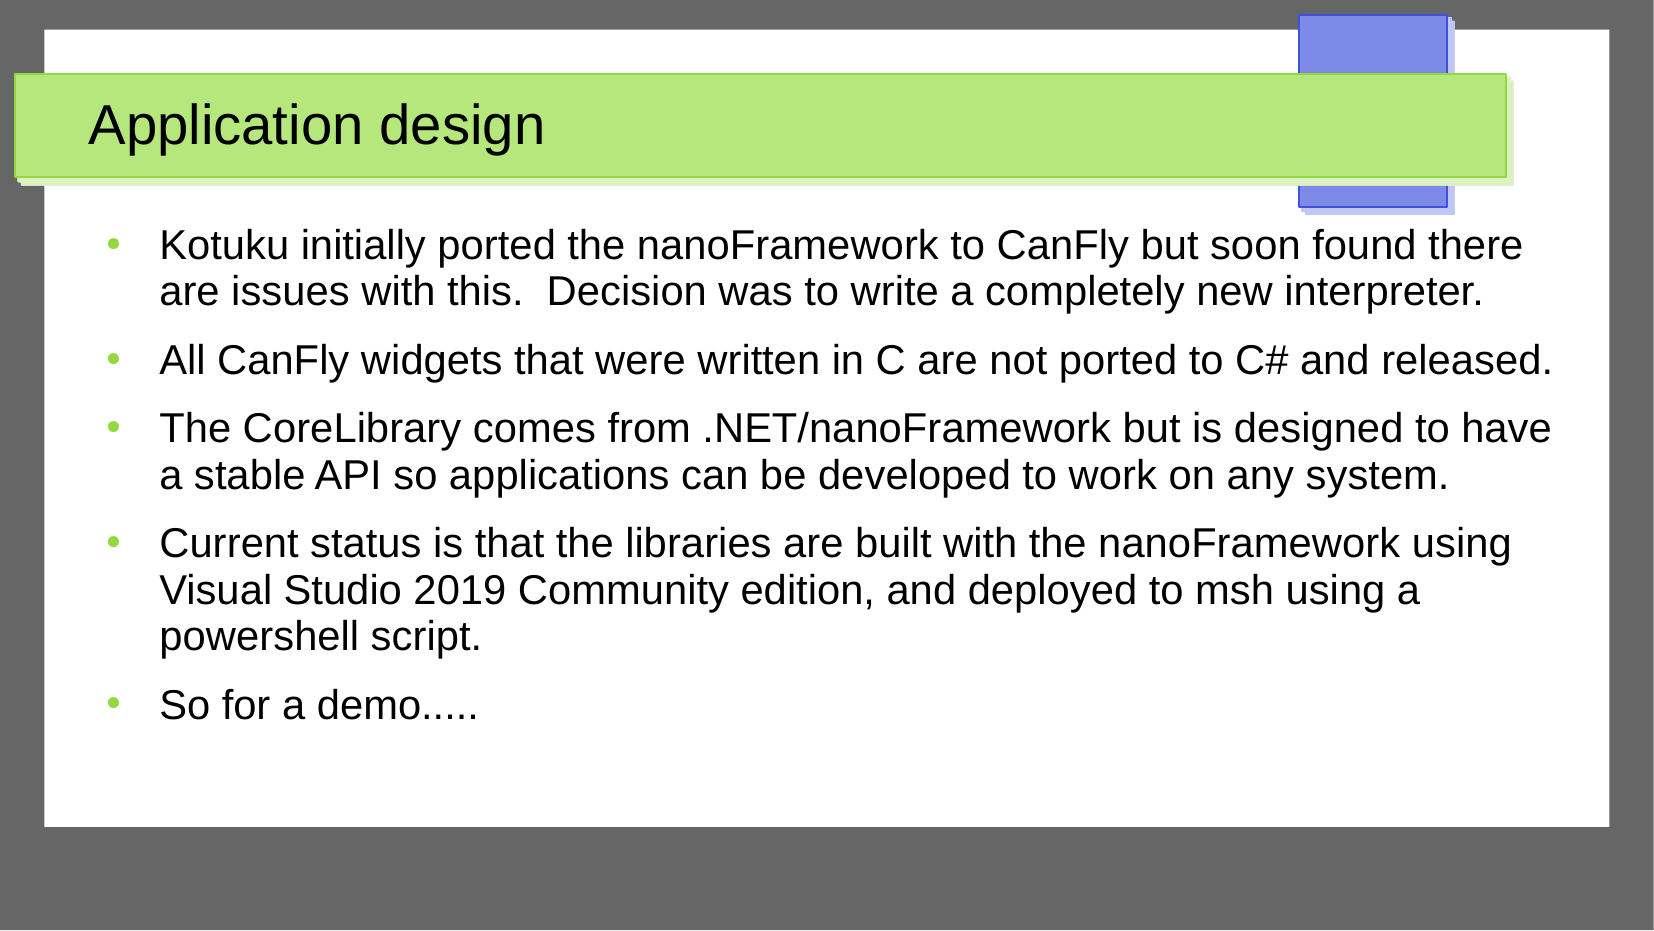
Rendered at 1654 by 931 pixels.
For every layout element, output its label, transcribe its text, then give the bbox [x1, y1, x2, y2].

title Application design [88, 73, 1506, 178]
list Kotuku initially ported the nanoFramework to CanFly but soon found there are issues with this. Decision was to write a completely new interpreter. All CanFly widgets that were written in C are not ported to C# and released. The CoreLibrary comes from .NET/nanoFramework but is designed to have a stable API so applications can be developed to work on any system. Current status is that the libraries are built with the nanoFramework using Visual Studio 2019 Community edition, and deployed to msh using a powershell script. So for a demo..... [88, 221, 1565, 813]
